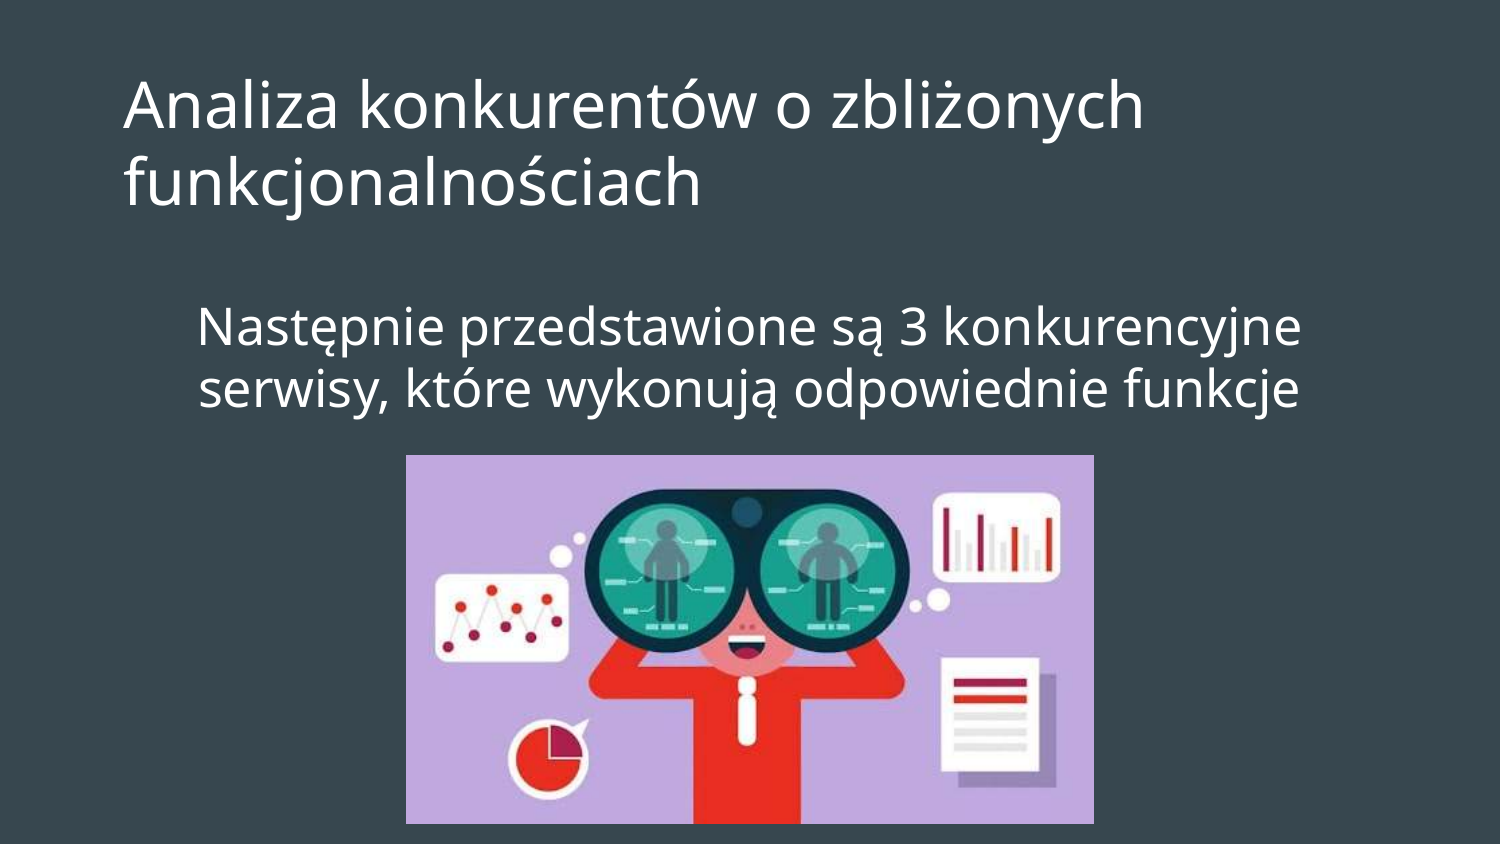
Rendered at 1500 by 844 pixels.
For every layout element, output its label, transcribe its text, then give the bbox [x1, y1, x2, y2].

title Analiza konkurentów o zbliżonych funkcjonalnościach [108, 48, 1392, 143]
title Następnie przedstawione są 3 konkurencyjne serwisy, które wykonują odpowiednie funkcje [108, 278, 1392, 373]
picture [406, 455, 1094, 824]
